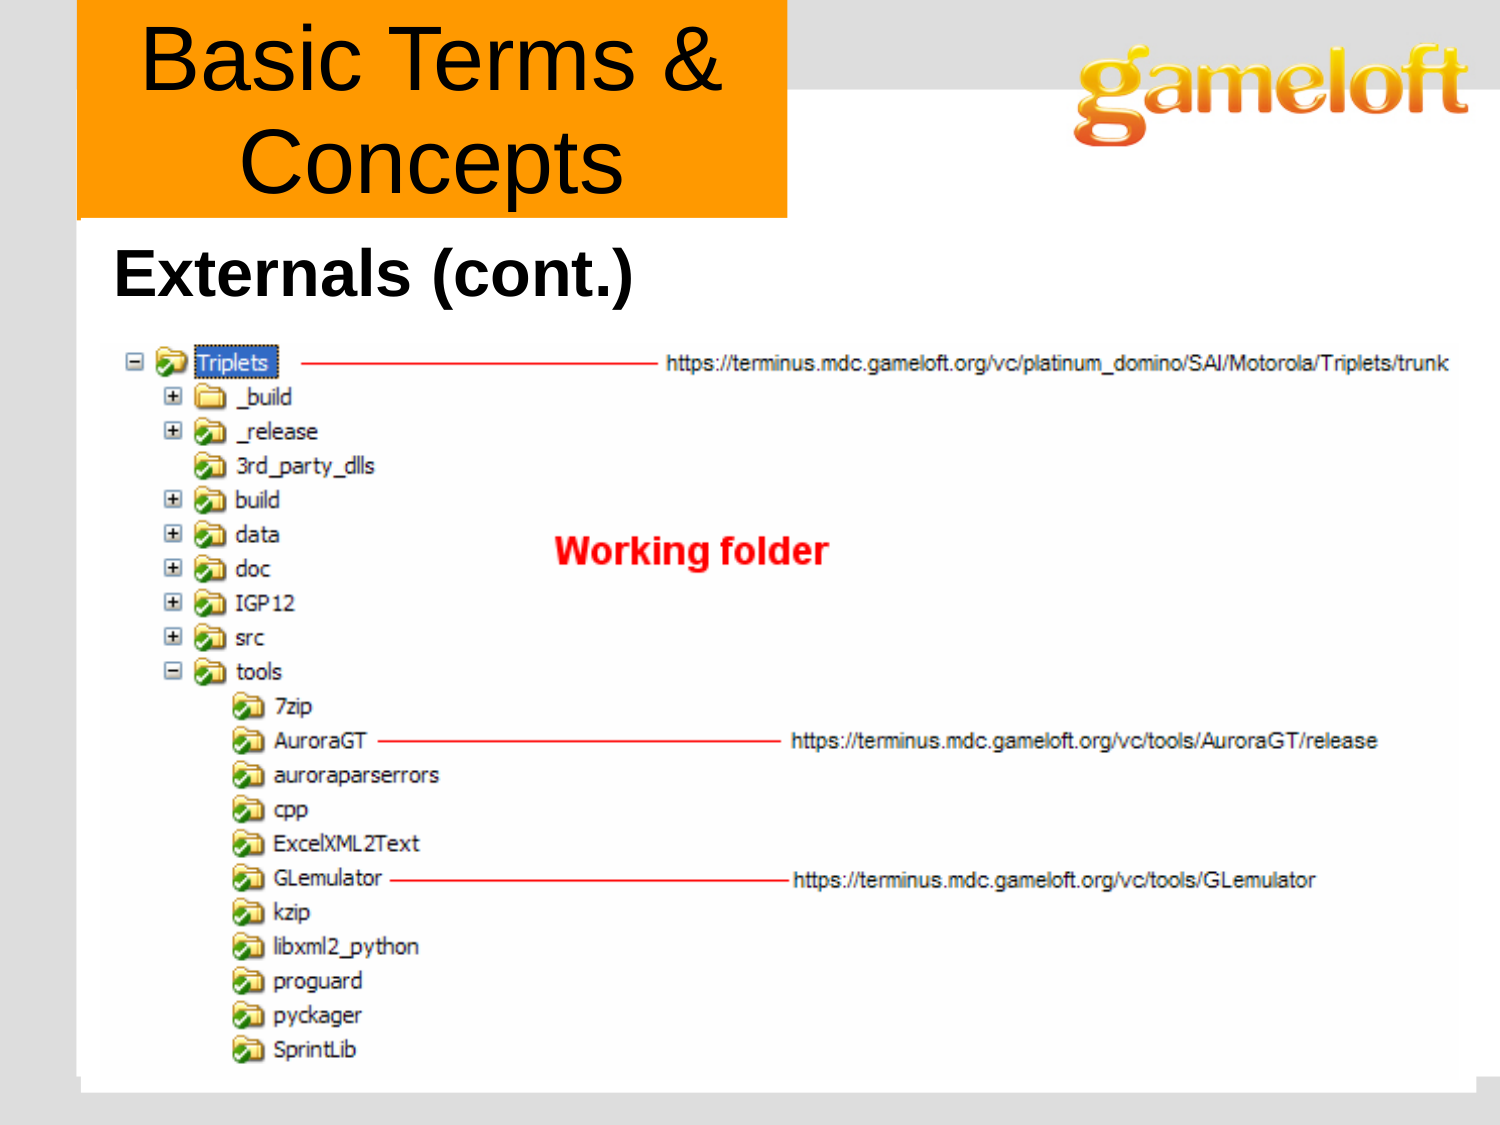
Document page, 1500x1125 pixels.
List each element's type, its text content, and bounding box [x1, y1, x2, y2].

picture [100, 343, 1459, 1080]
picture [0, 0, 1500, 1125]
title Basic Terms & Concepts [76, 0, 788, 221]
list Externals (cont.)‏ [80, 217, 1477, 1093]
